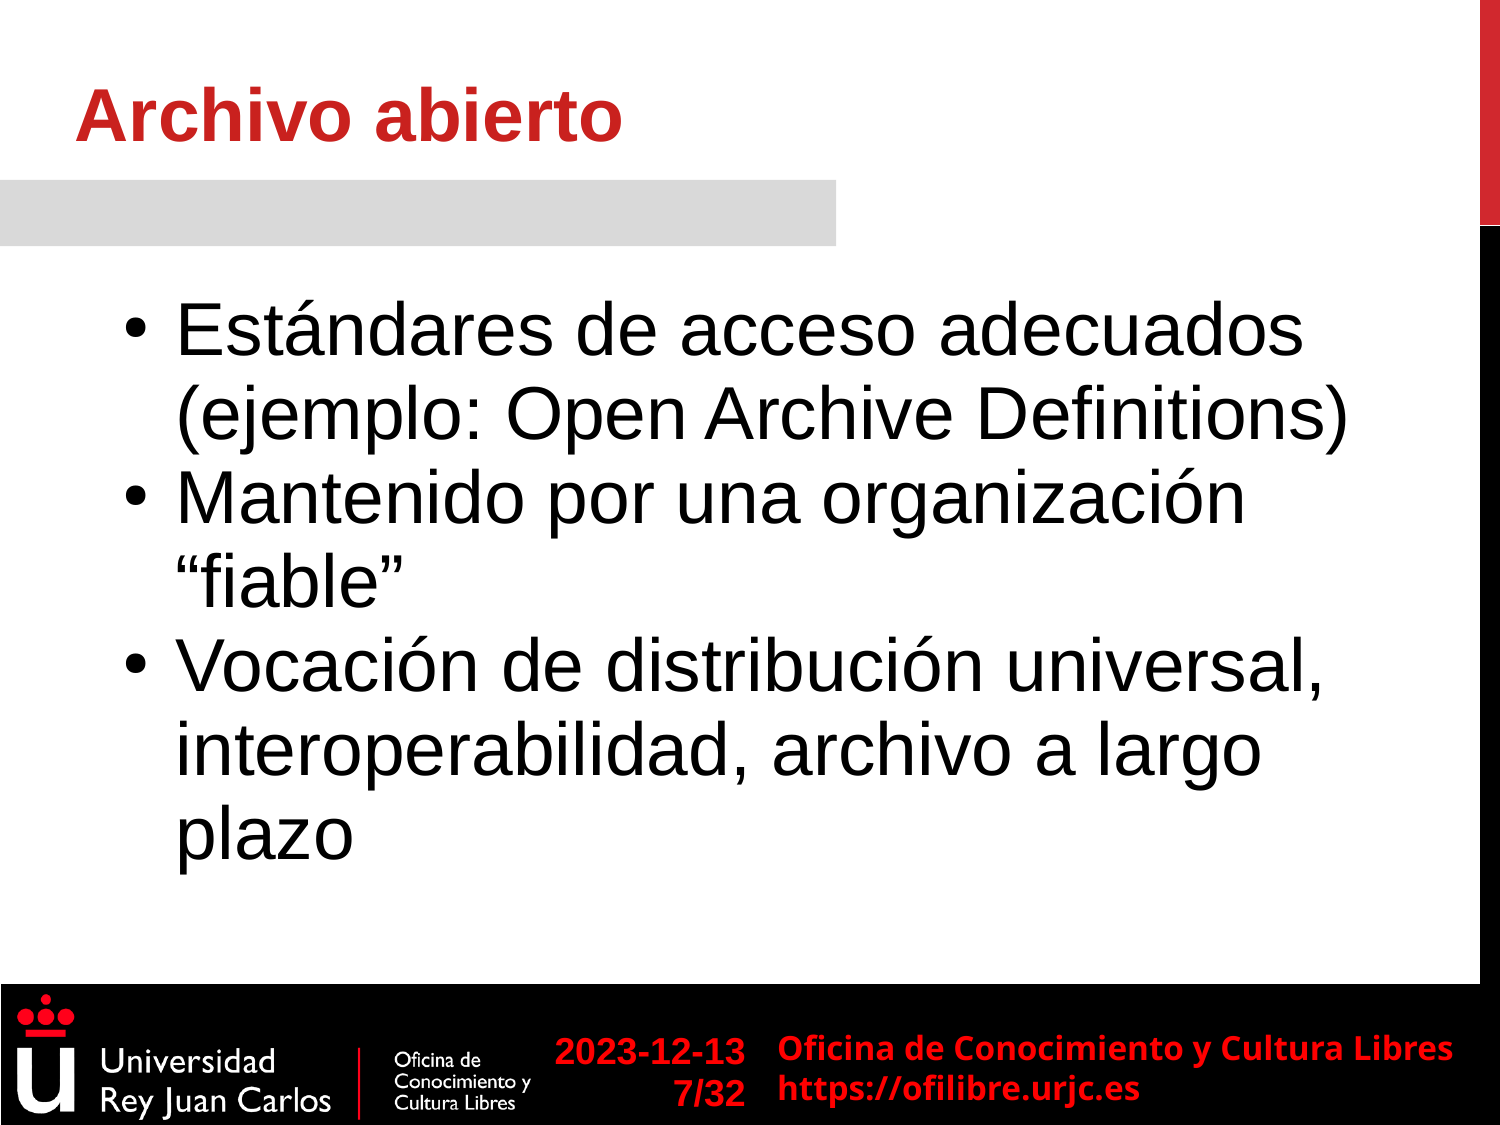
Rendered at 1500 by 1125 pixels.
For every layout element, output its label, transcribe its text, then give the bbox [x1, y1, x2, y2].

picture [17, 994, 531, 1120]
title [75, 7, 1425, 196]
text_box Archivo abierto [60, 66, 691, 249]
text_box Estándares de acceso adecuados (ejemplo: Open Archive Definitions) Mantenido por una organización “fiable” Vocación de distribución universal, interoperabilidad, archivo a largo plazo [90, 280, 1381, 967]
